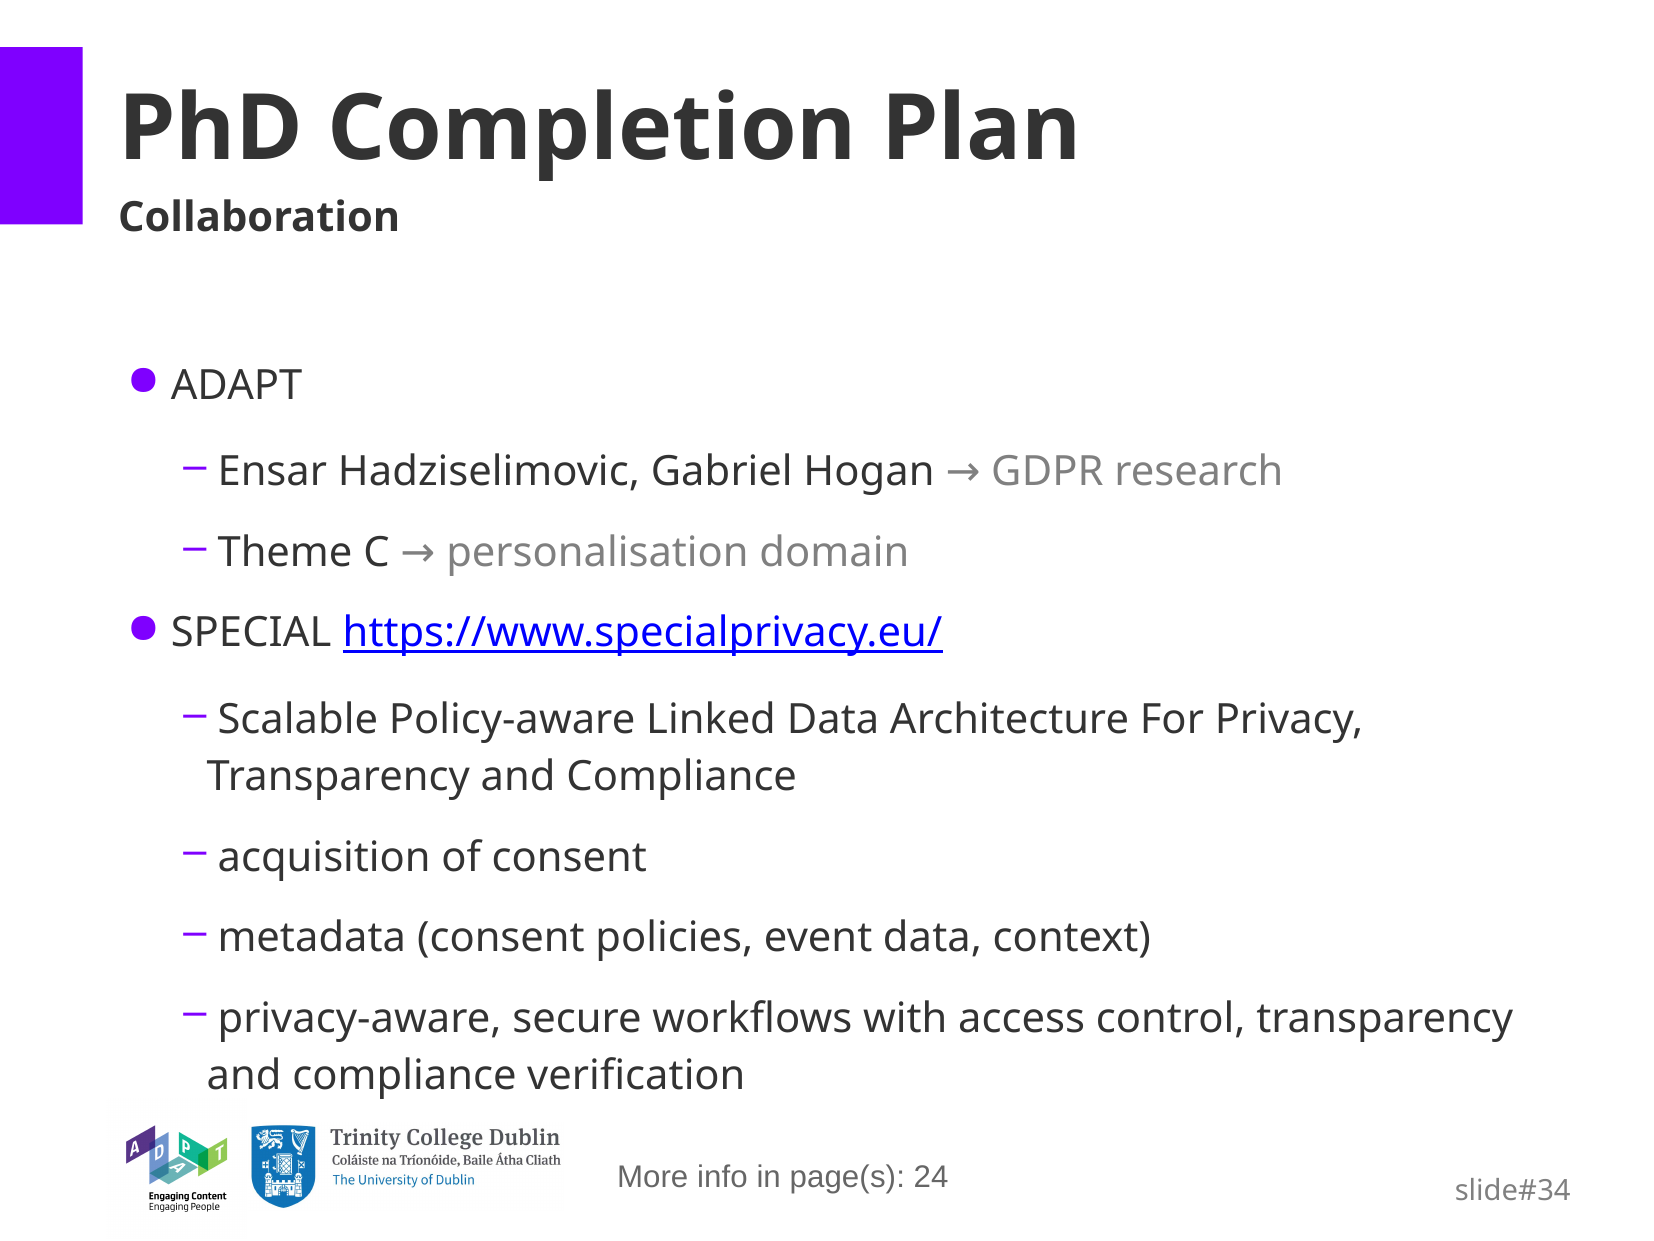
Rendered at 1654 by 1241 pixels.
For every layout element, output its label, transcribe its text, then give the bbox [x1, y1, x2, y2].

list ADAPT Ensar Hadziselimovic, Gabriel Hogan → GDPR research Theme C → personalisation domain SPECIAL https://www.specialprivacy.eu/ Scalable Policy-aware Linked Data Architecture For Privacy, Transparency and Compliance acquisition of consent metadata (consent policies, event data, context) privacy-aware, secure workflows with access control, transparency and compliance verification [118, 354, 1536, 1074]
picture [106, 1098, 247, 1239]
text_box More info in page(s): 24 [602, 1151, 1418, 1202]
picture [248, 1122, 564, 1211]
title PhD Completion Plan Collaboration [118, 49, 1571, 257]
